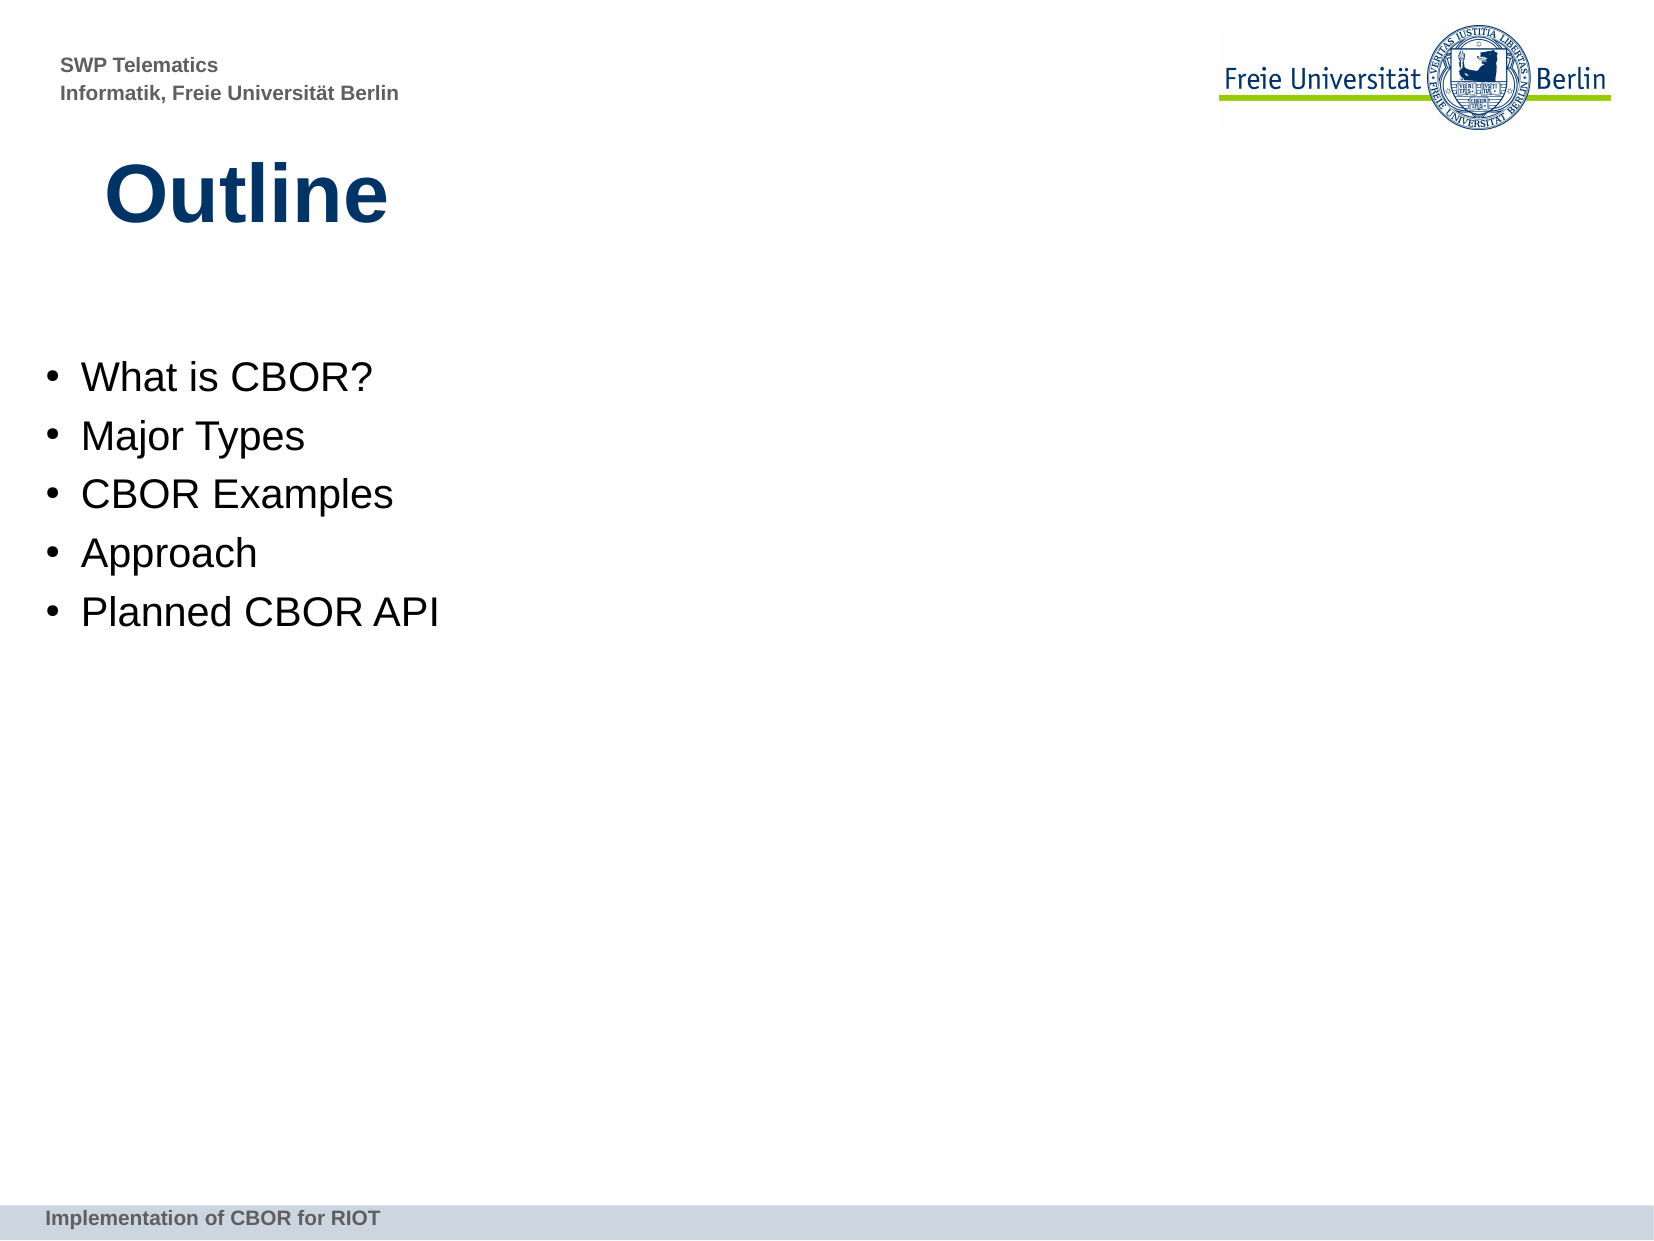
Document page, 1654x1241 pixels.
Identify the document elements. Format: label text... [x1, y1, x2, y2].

title Outline [45, 147, 1609, 260]
list What is CBOR? Major Types CBOR Examples Approach Planned CBOR API [45, 352, 1609, 1073]
picture [1219, 25, 1611, 130]
